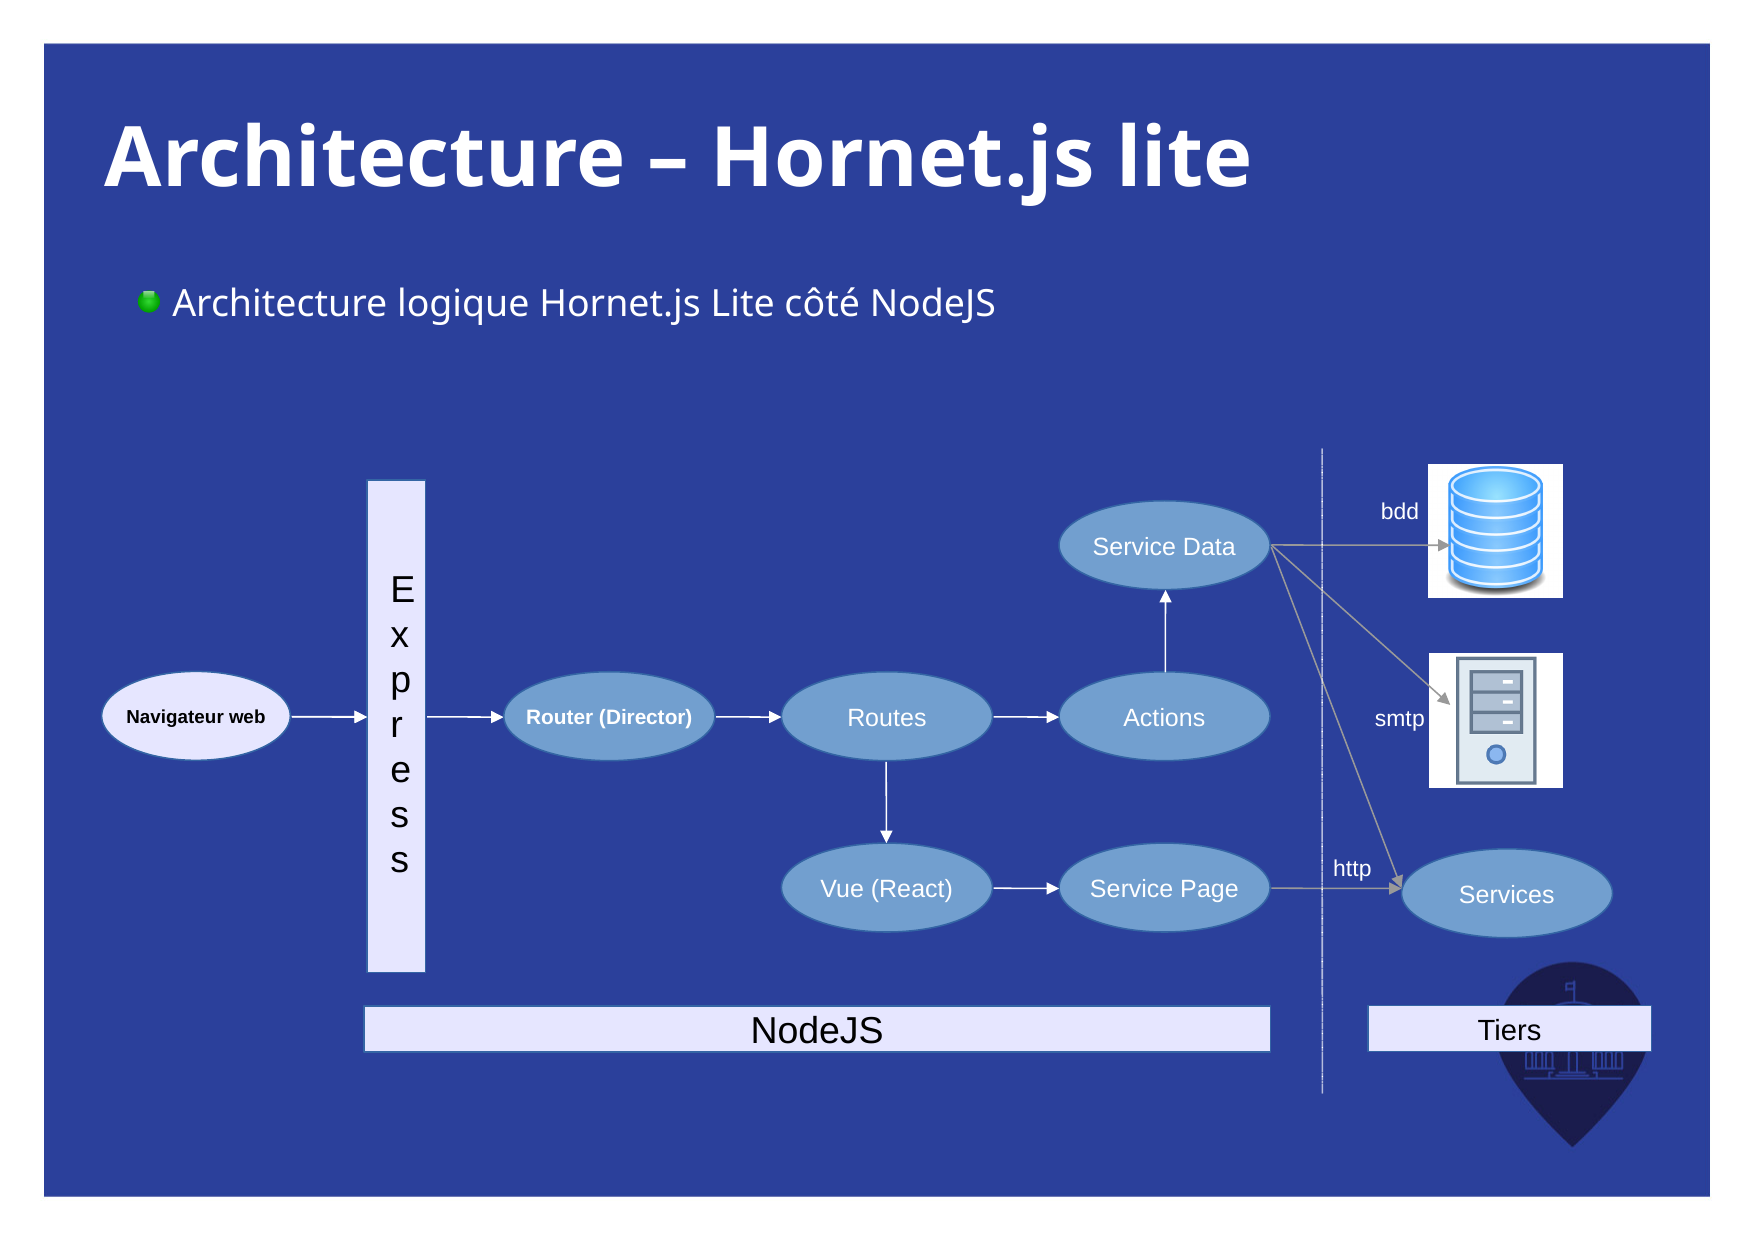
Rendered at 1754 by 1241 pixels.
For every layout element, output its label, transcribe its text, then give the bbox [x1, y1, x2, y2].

text_box Services [1401, 848, 1613, 938]
text_box Actions [1059, 671, 1271, 761]
picture [0, 0, 1754, 1241]
text_box Tiers [1367, 1005, 1652, 1052]
title Architecture – Hornet.js lite [87, 49, 1666, 257]
text_box smtp [1360, 696, 1447, 738]
text_box Vue (React) [781, 843, 993, 933]
text_box Router (Director) [503, 671, 715, 761]
text_box http [1323, 845, 1396, 886]
text_box NodeJS [363, 1005, 1271, 1052]
text_box [367, 479, 426, 973]
text_box bdd [1366, 489, 1439, 531]
text_box Architecture logique Hornet.js Lite côté NodeJS [122, 268, 1366, 342]
text_box Express [375, 557, 420, 834]
text_box Service Data [1059, 500, 1271, 590]
text_box http [1387, 845, 1396, 868]
list [87, 289, 1666, 1156]
text_box Routes [781, 671, 993, 761]
text_box Service Page [1059, 843, 1271, 933]
text_box Navigateur web [101, 671, 291, 761]
